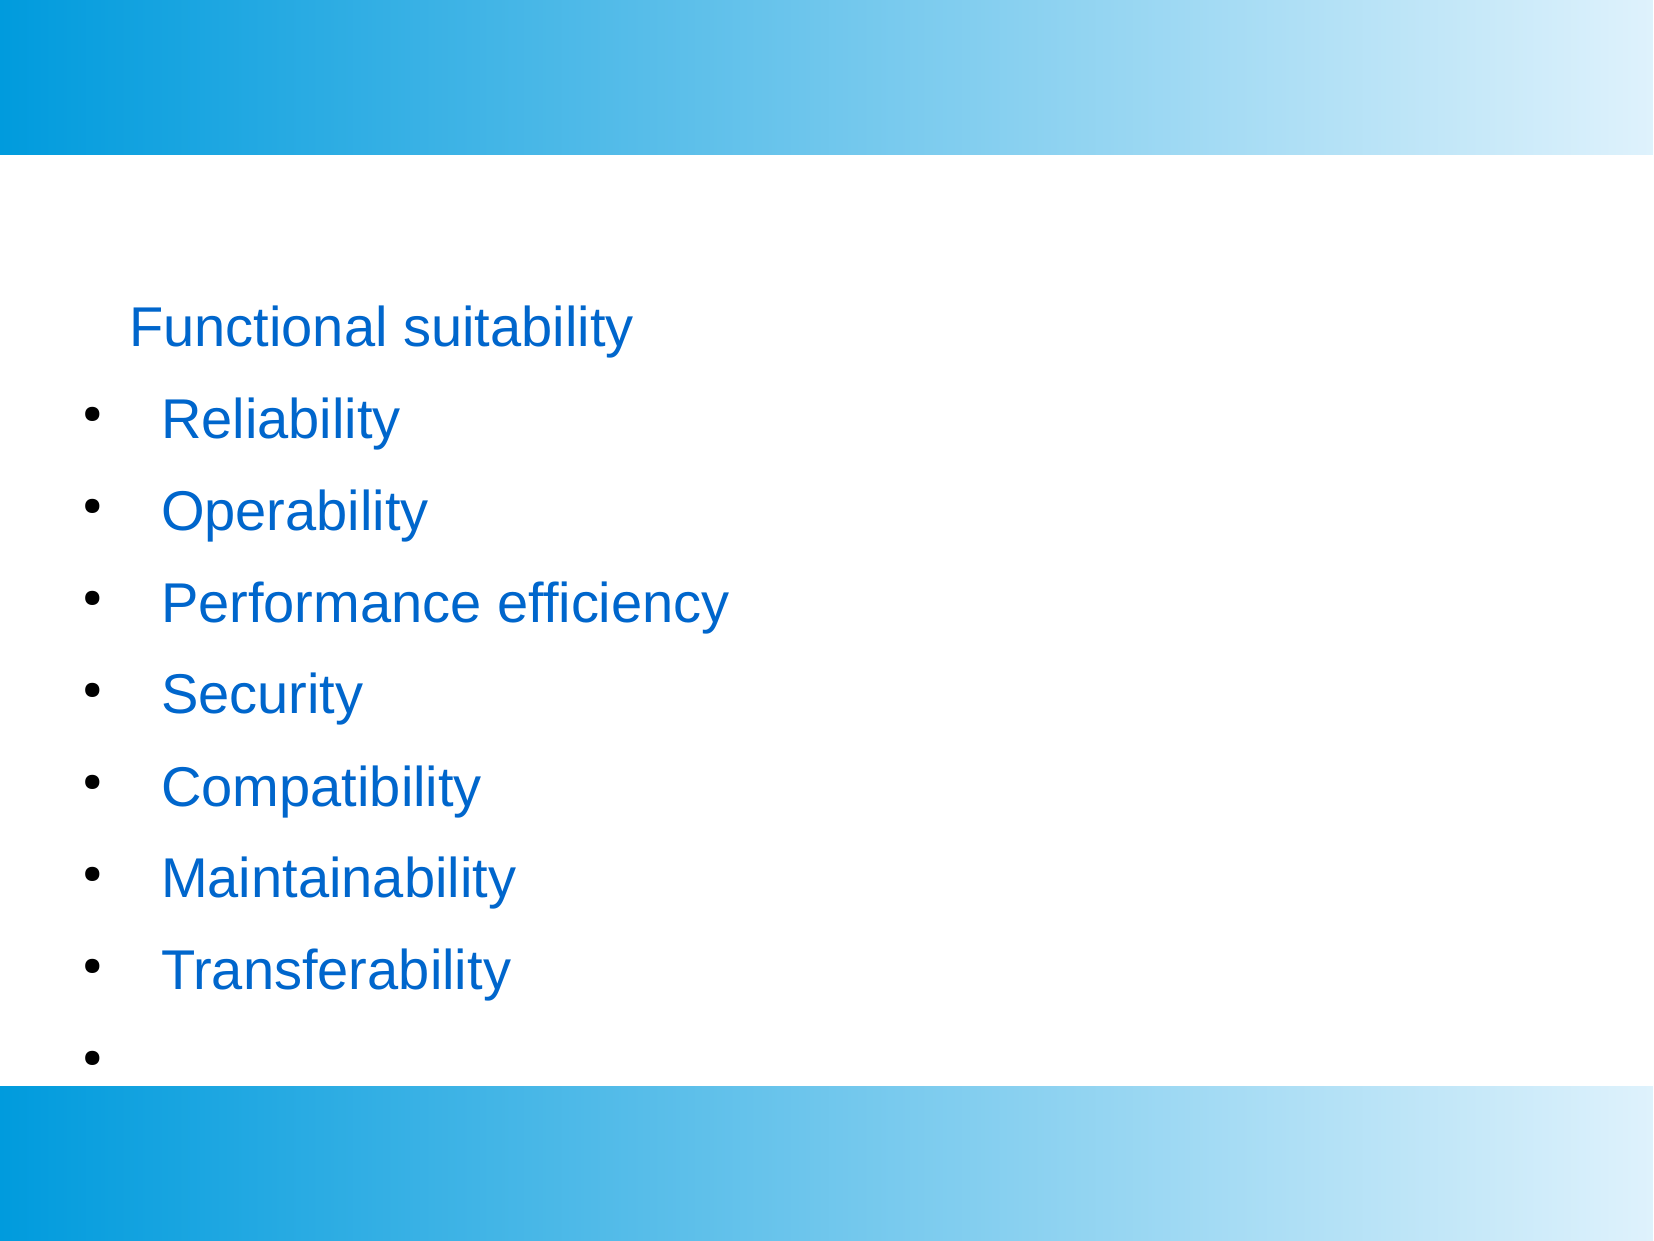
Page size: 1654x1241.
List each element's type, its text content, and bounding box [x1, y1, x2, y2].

list Functional suitability Reliability Operability Performance efficiency Security Compatibility Maintainability Transferability [82, 290, 1571, 1010]
